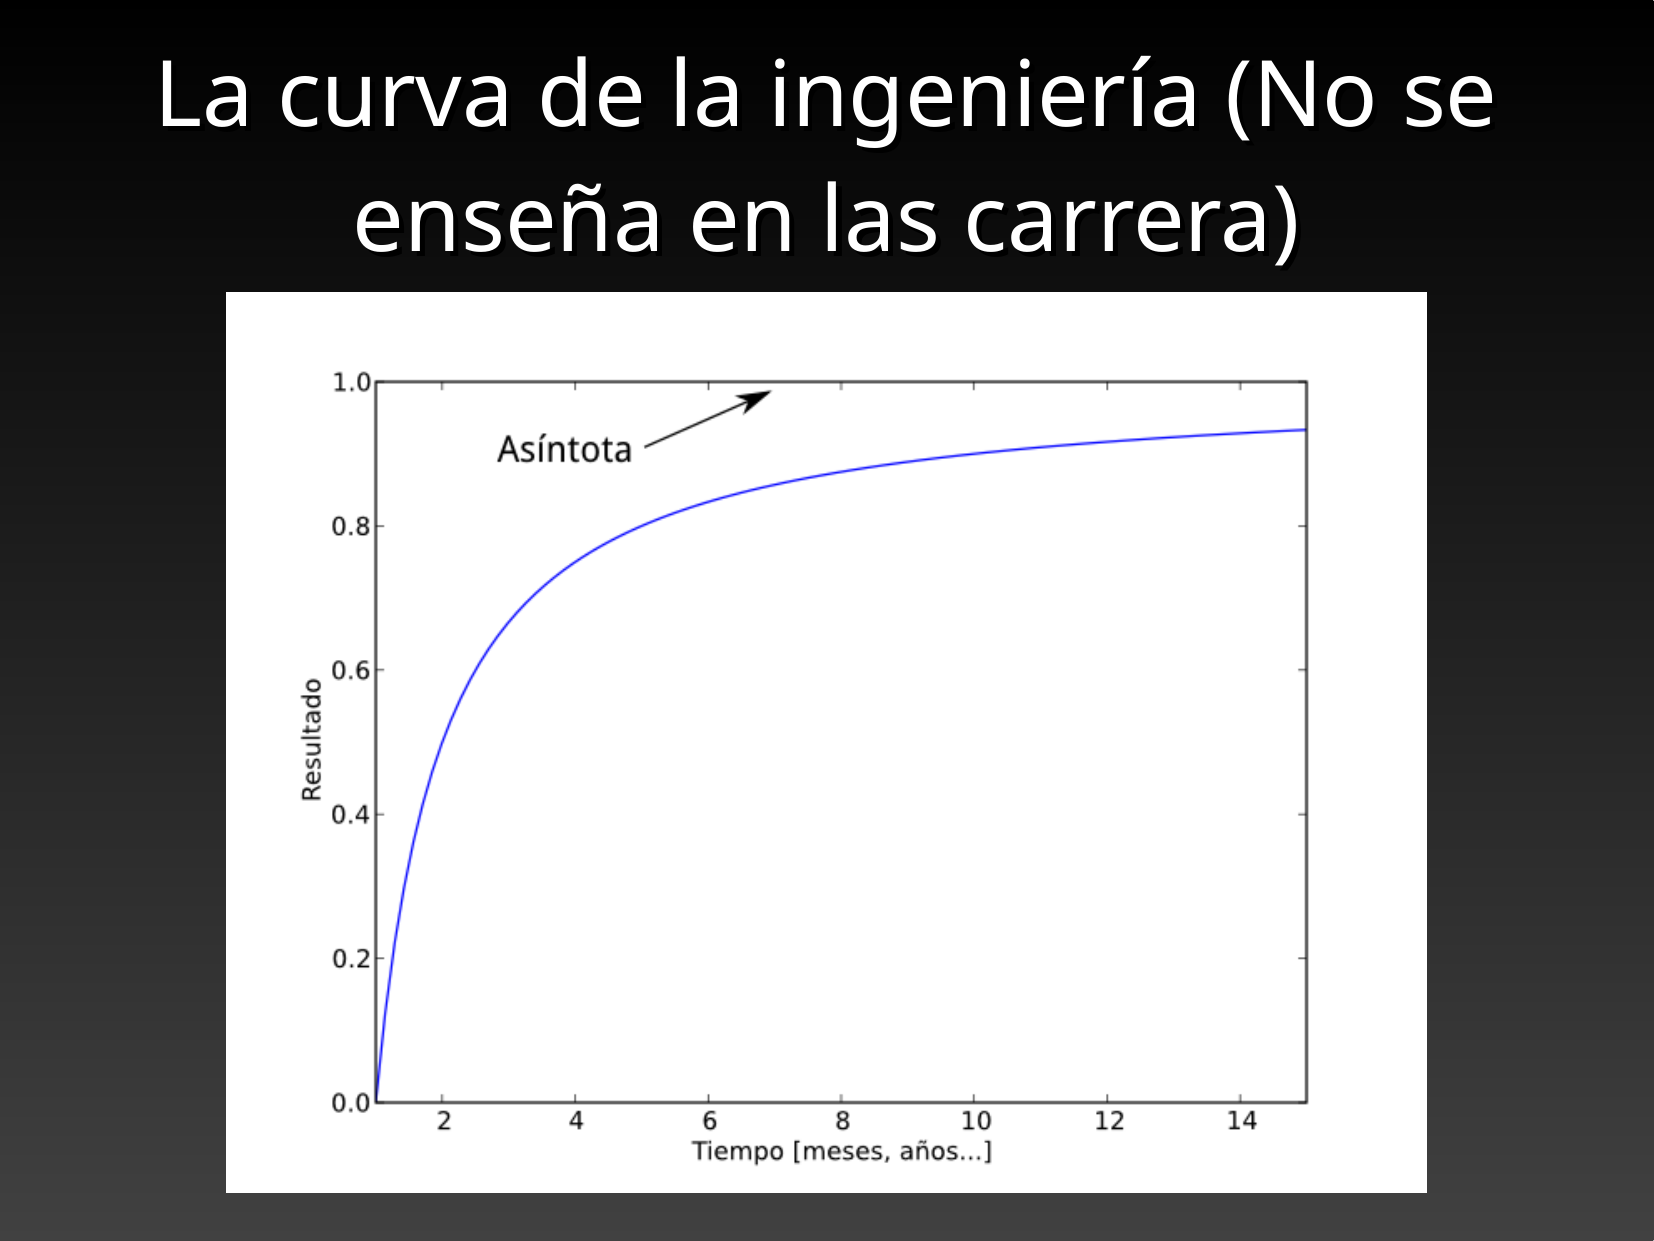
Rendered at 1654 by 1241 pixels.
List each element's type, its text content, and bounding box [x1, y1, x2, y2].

picture [226, 292, 1427, 1193]
title La curva de la ingeniería (No se enseña en las carrera) [82, 45, 1571, 261]
